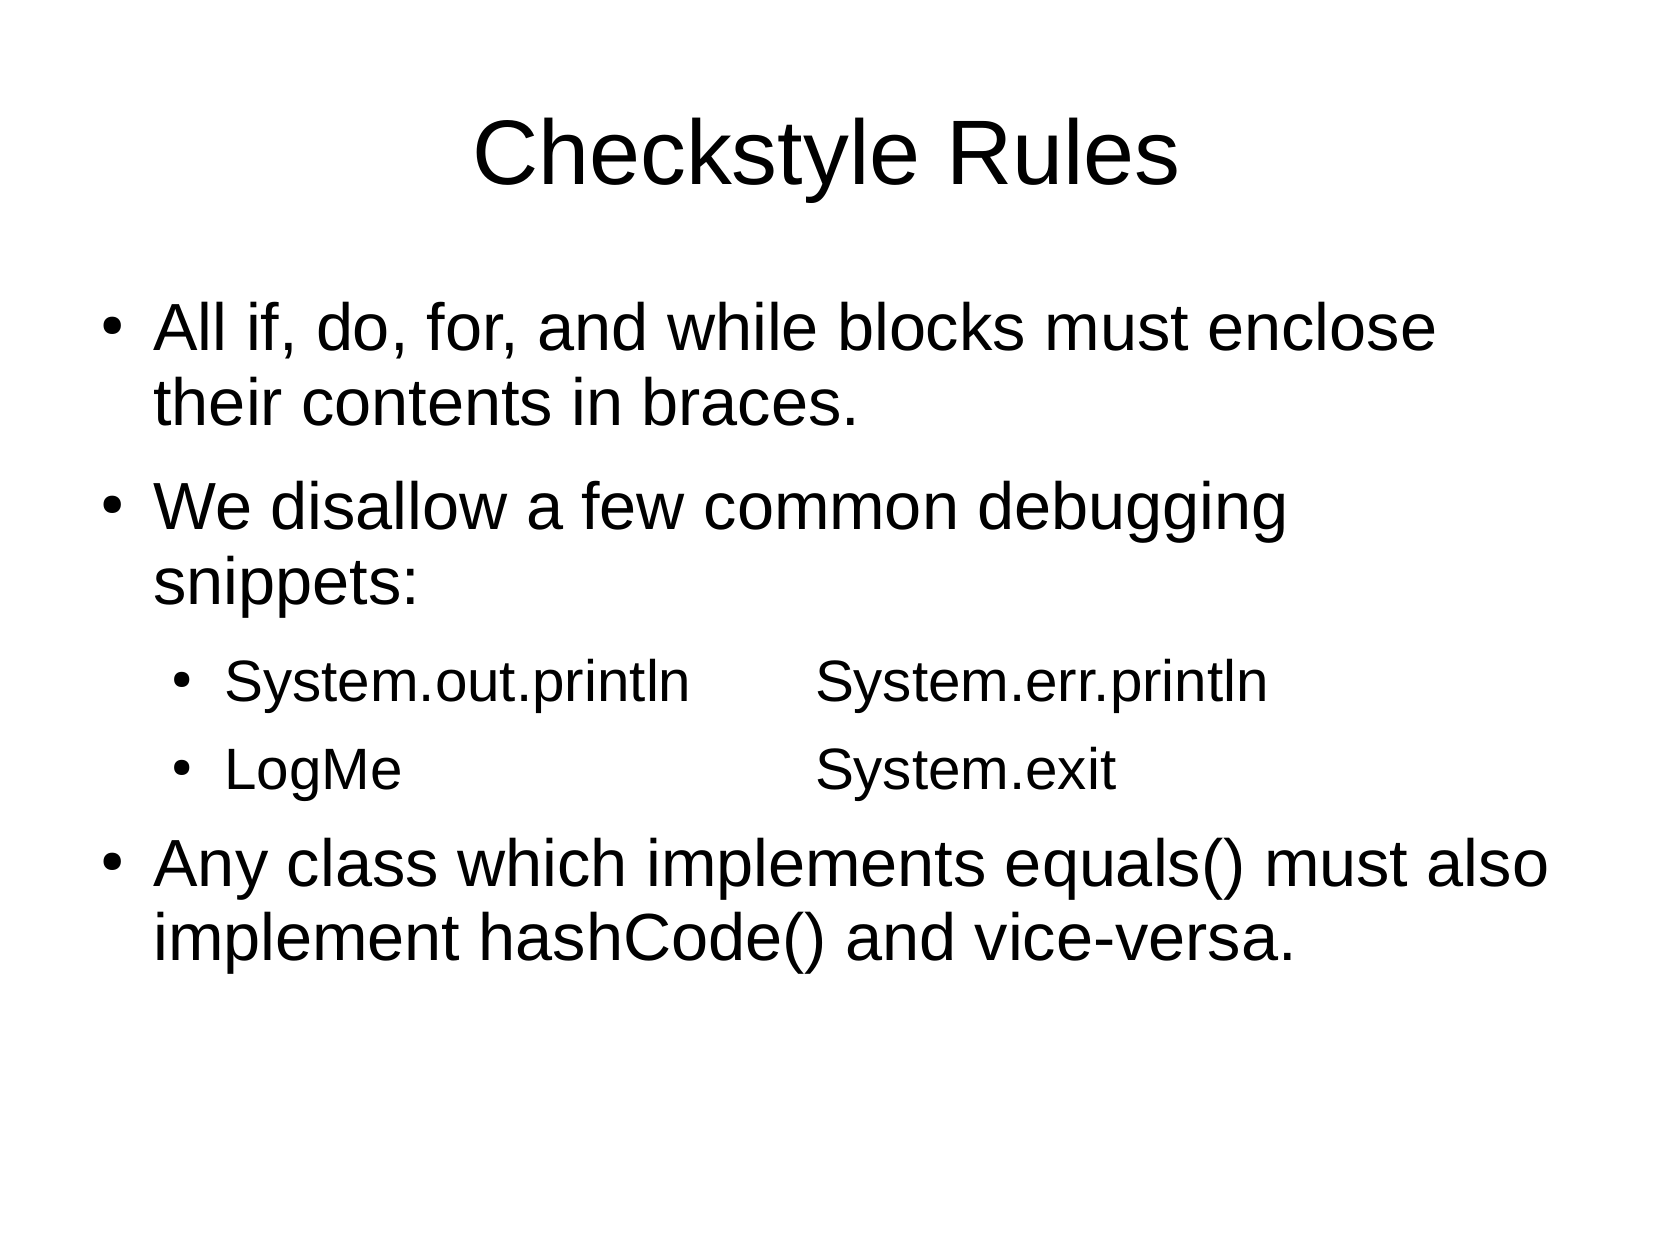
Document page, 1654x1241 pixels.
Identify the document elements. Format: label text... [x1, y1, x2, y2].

list All if, do, for, and while blocks must enclose their contents in braces. We disallow a few common debugging snippets: System.out.println System.err.println LogMe System.exit Any class which implements equals() must also implement hashCode() and vice-versa. [82, 290, 1571, 1109]
title Checkstyle Rules [82, 56, 1571, 250]
